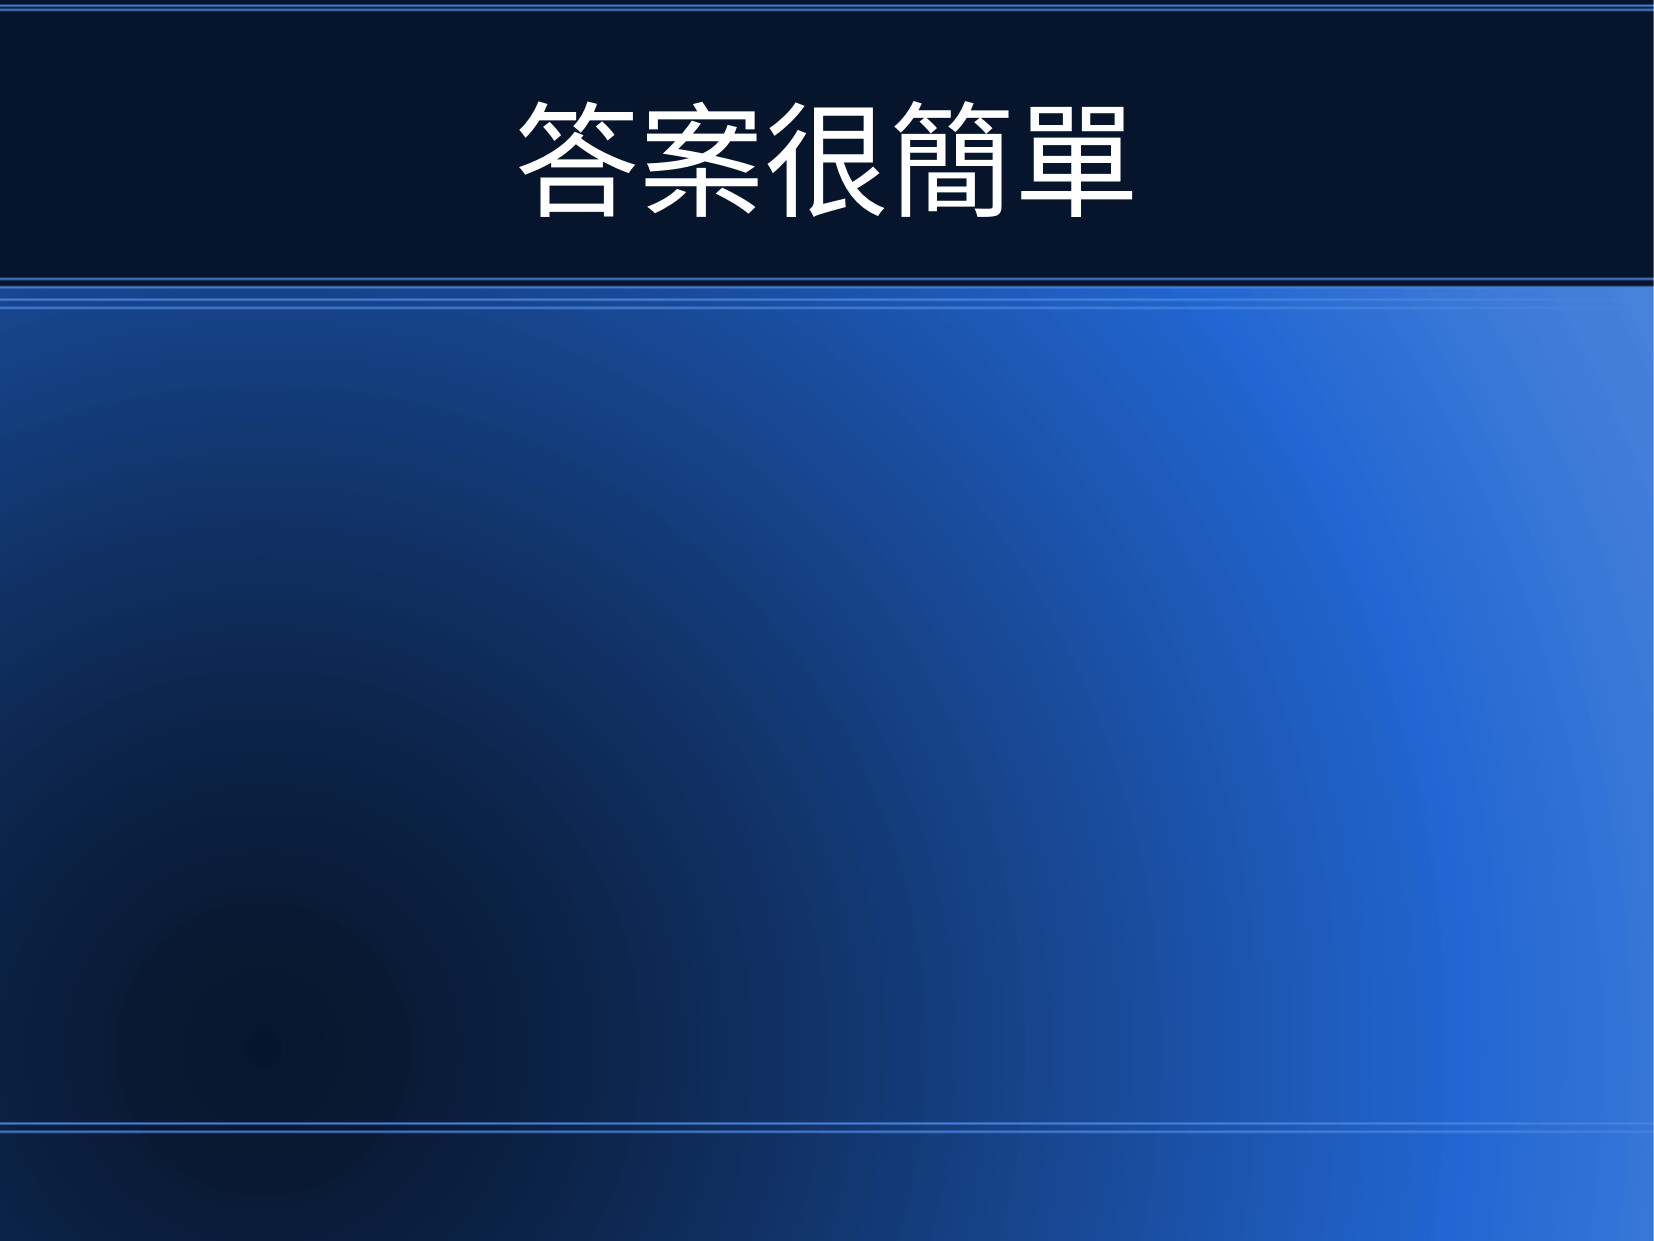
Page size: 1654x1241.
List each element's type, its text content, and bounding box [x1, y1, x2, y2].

title 答案很簡單 [82, 49, 1571, 257]
picture [0, 0, 1654, 1241]
